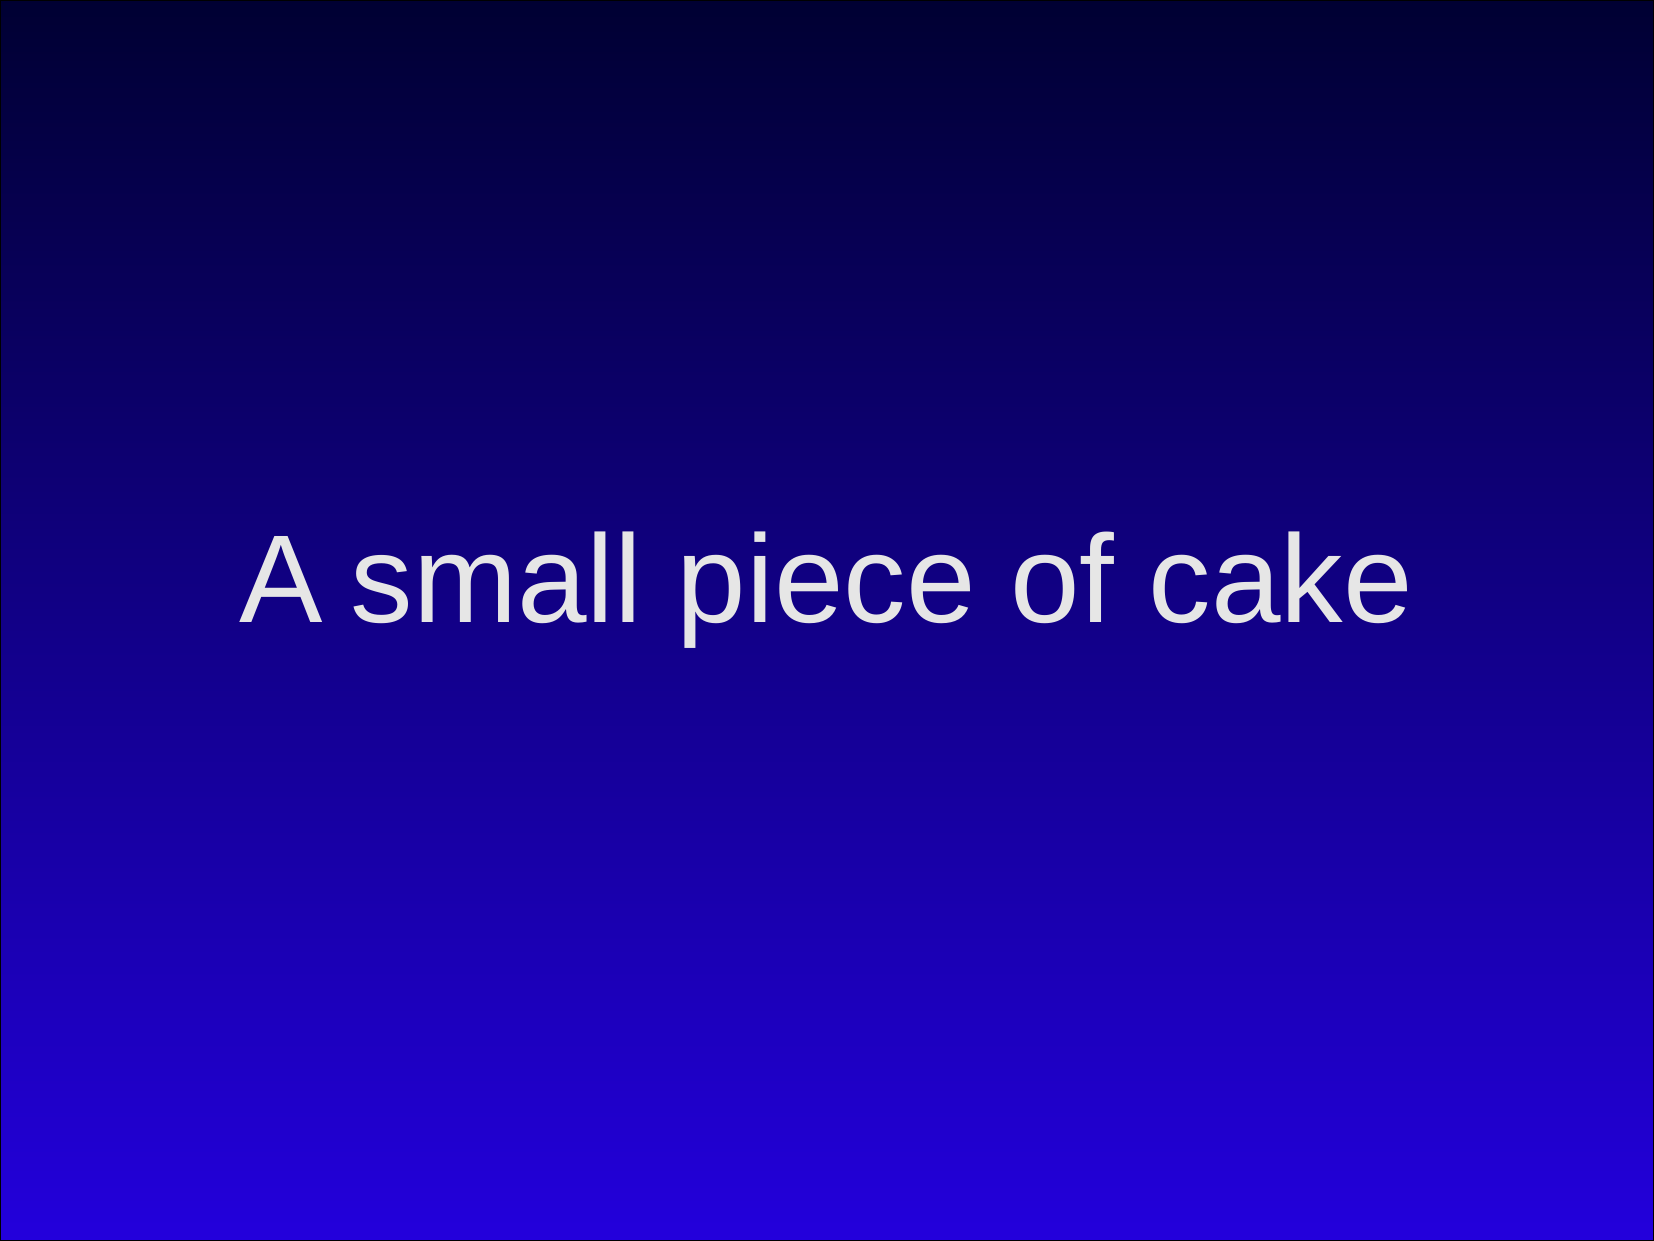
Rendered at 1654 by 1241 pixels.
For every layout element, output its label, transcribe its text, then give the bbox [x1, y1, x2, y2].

subtitle A small piece of cake [82, 56, 1571, 1102]
